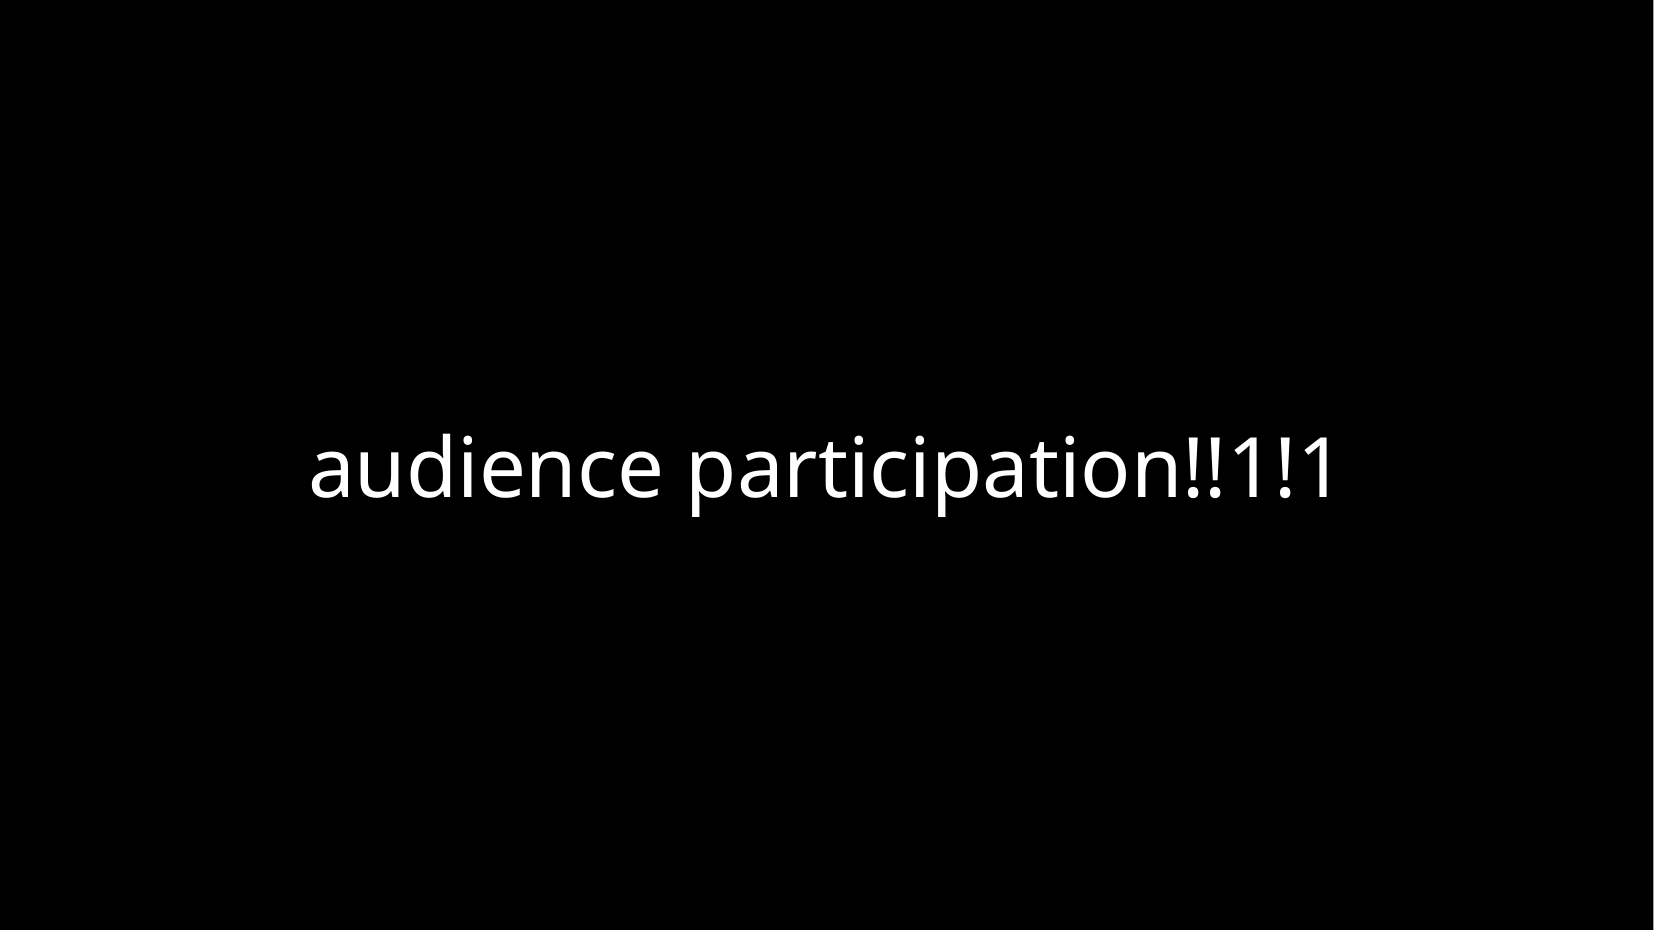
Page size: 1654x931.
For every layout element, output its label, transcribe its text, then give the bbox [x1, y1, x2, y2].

subtitle audience participation!!1!1 [82, 195, 1571, 735]
